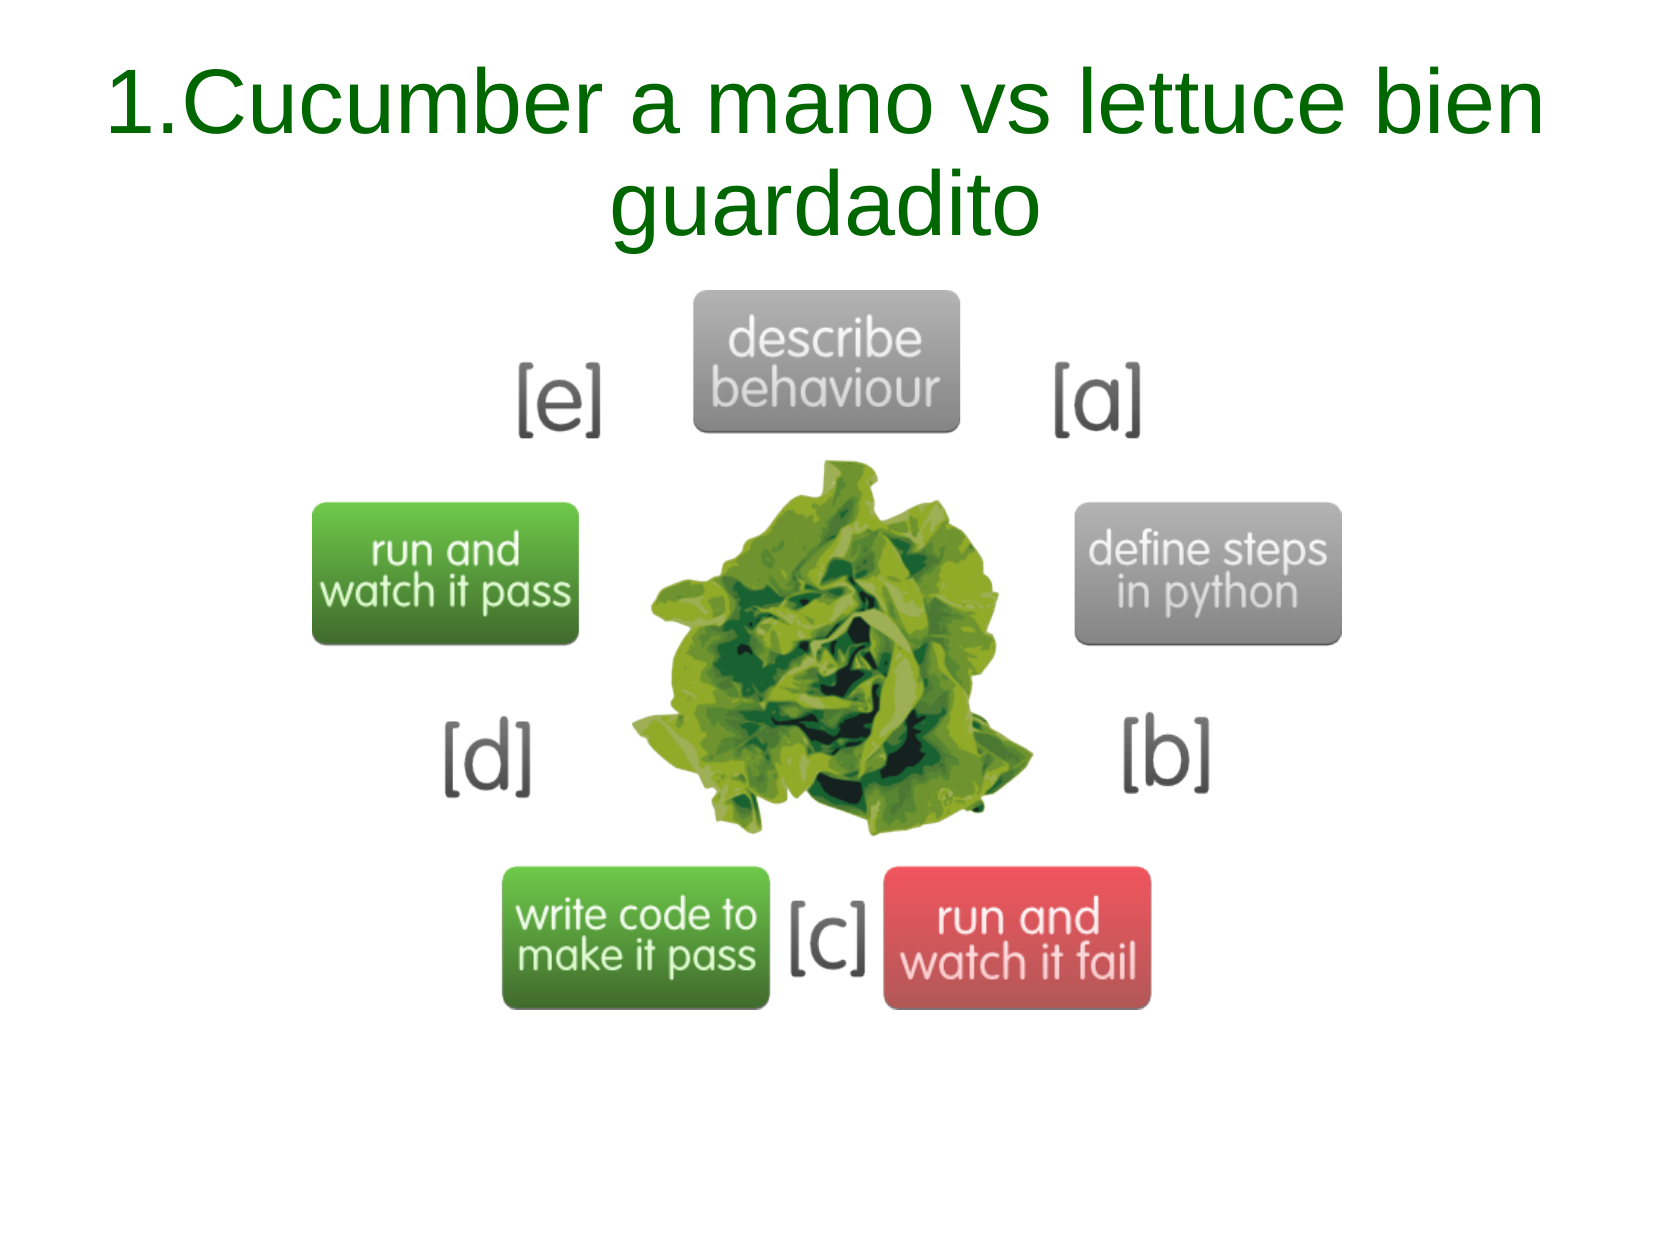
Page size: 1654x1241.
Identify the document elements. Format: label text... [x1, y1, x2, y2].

title 1.Cucumber a mano vs lettuce bien guardadito [82, 49, 1571, 257]
picture [312, 290, 1342, 1010]
